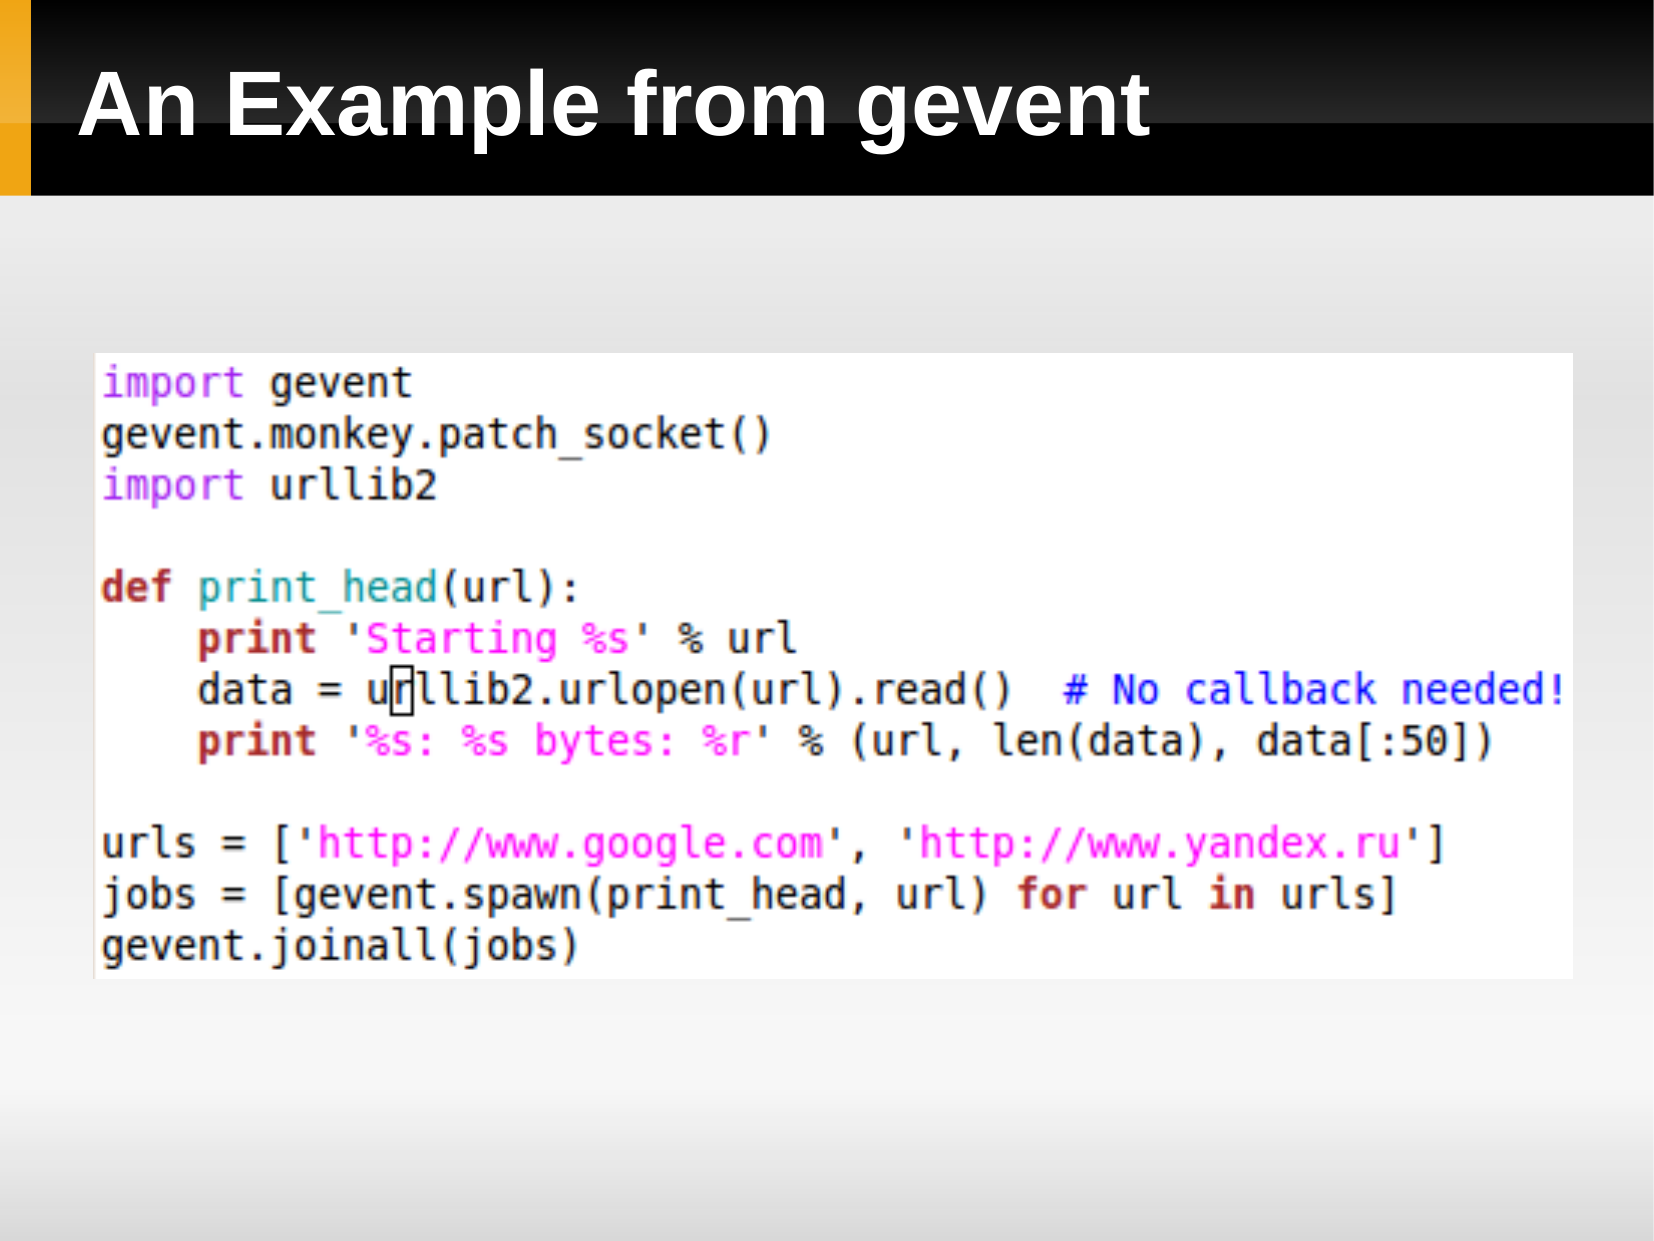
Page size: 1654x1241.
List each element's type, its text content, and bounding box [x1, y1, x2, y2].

picture [0, 0, 1654, 1241]
title An Example from gevent [76, 0, 1565, 208]
